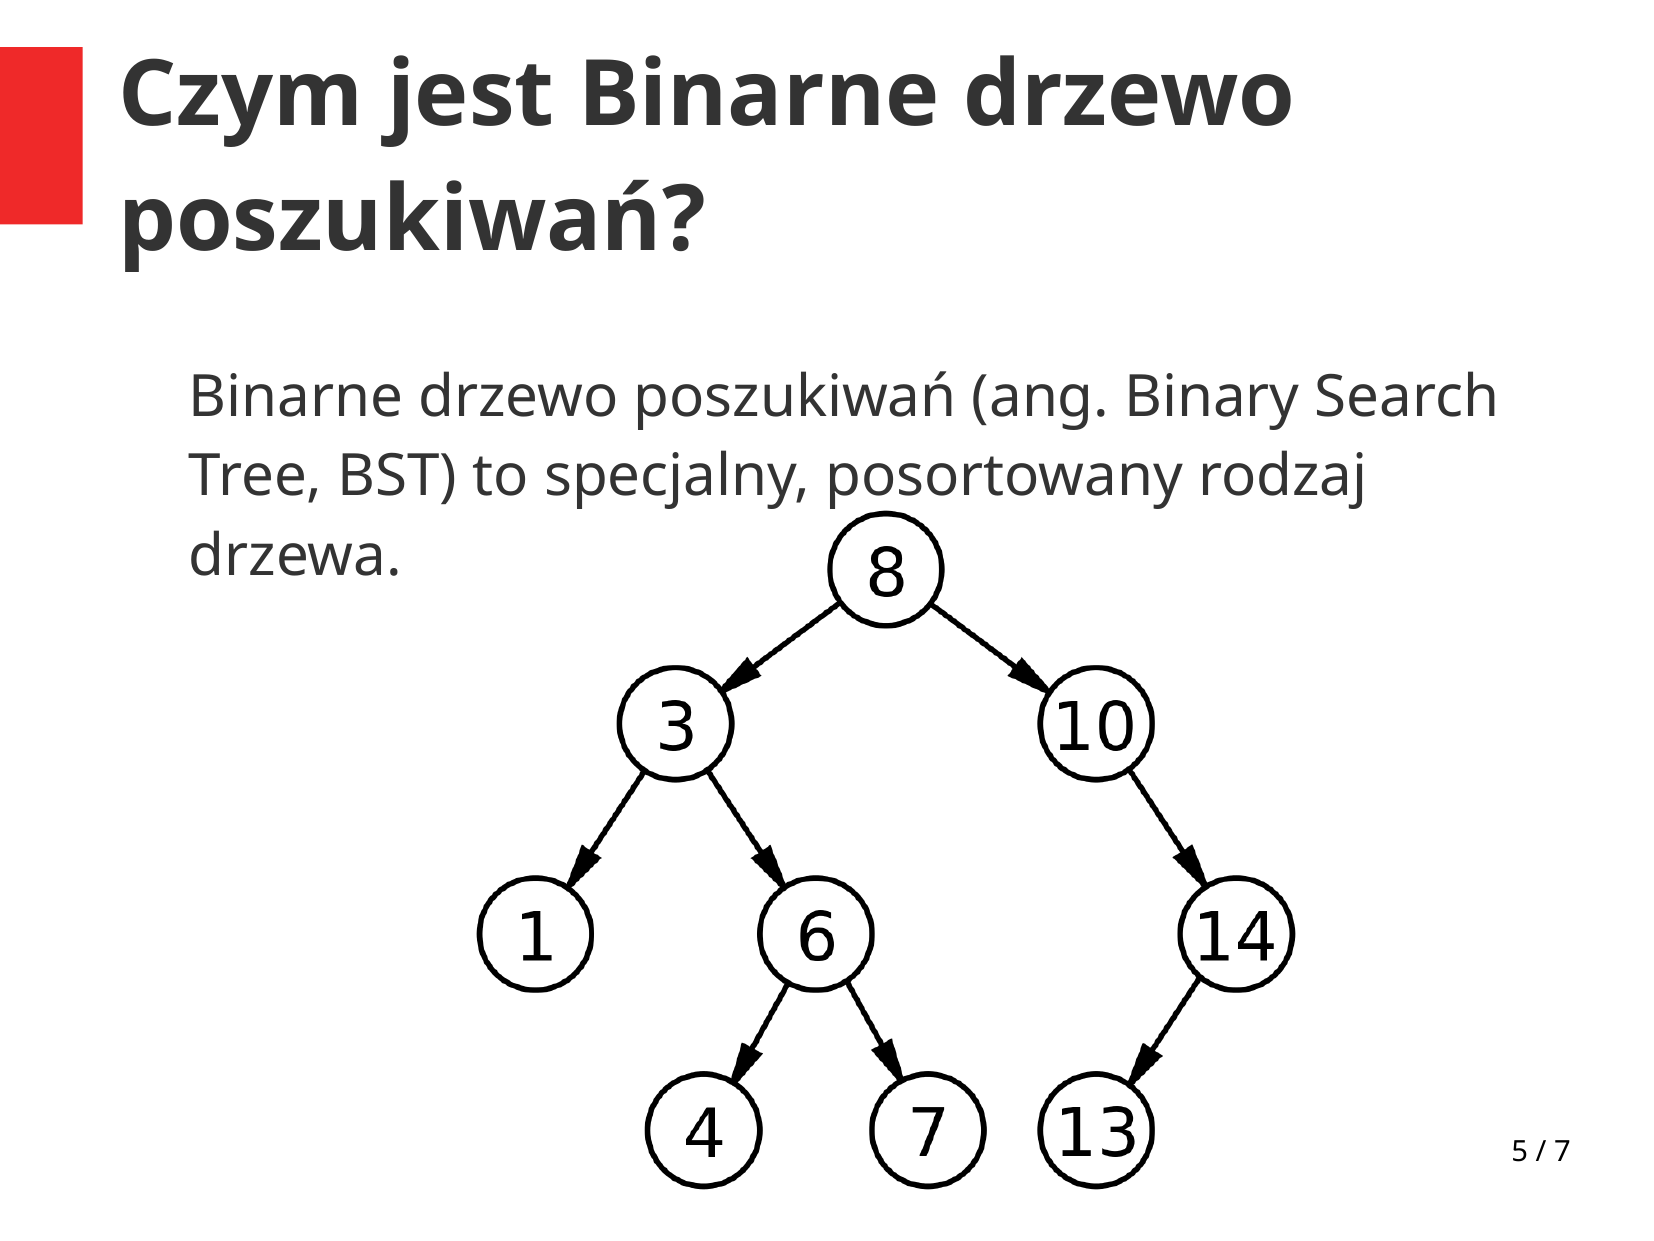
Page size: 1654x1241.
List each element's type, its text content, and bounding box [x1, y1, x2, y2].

picture [465, 499, 1306, 1201]
list Binarne drzewo poszukiwań (ang. Binary Search Tree, BST) to specjalny, posortowany rodzaj drzewa. [118, 354, 1536, 1074]
title Czym jest Binarne drzewo poszukiwań? [118, 45, 1571, 260]
